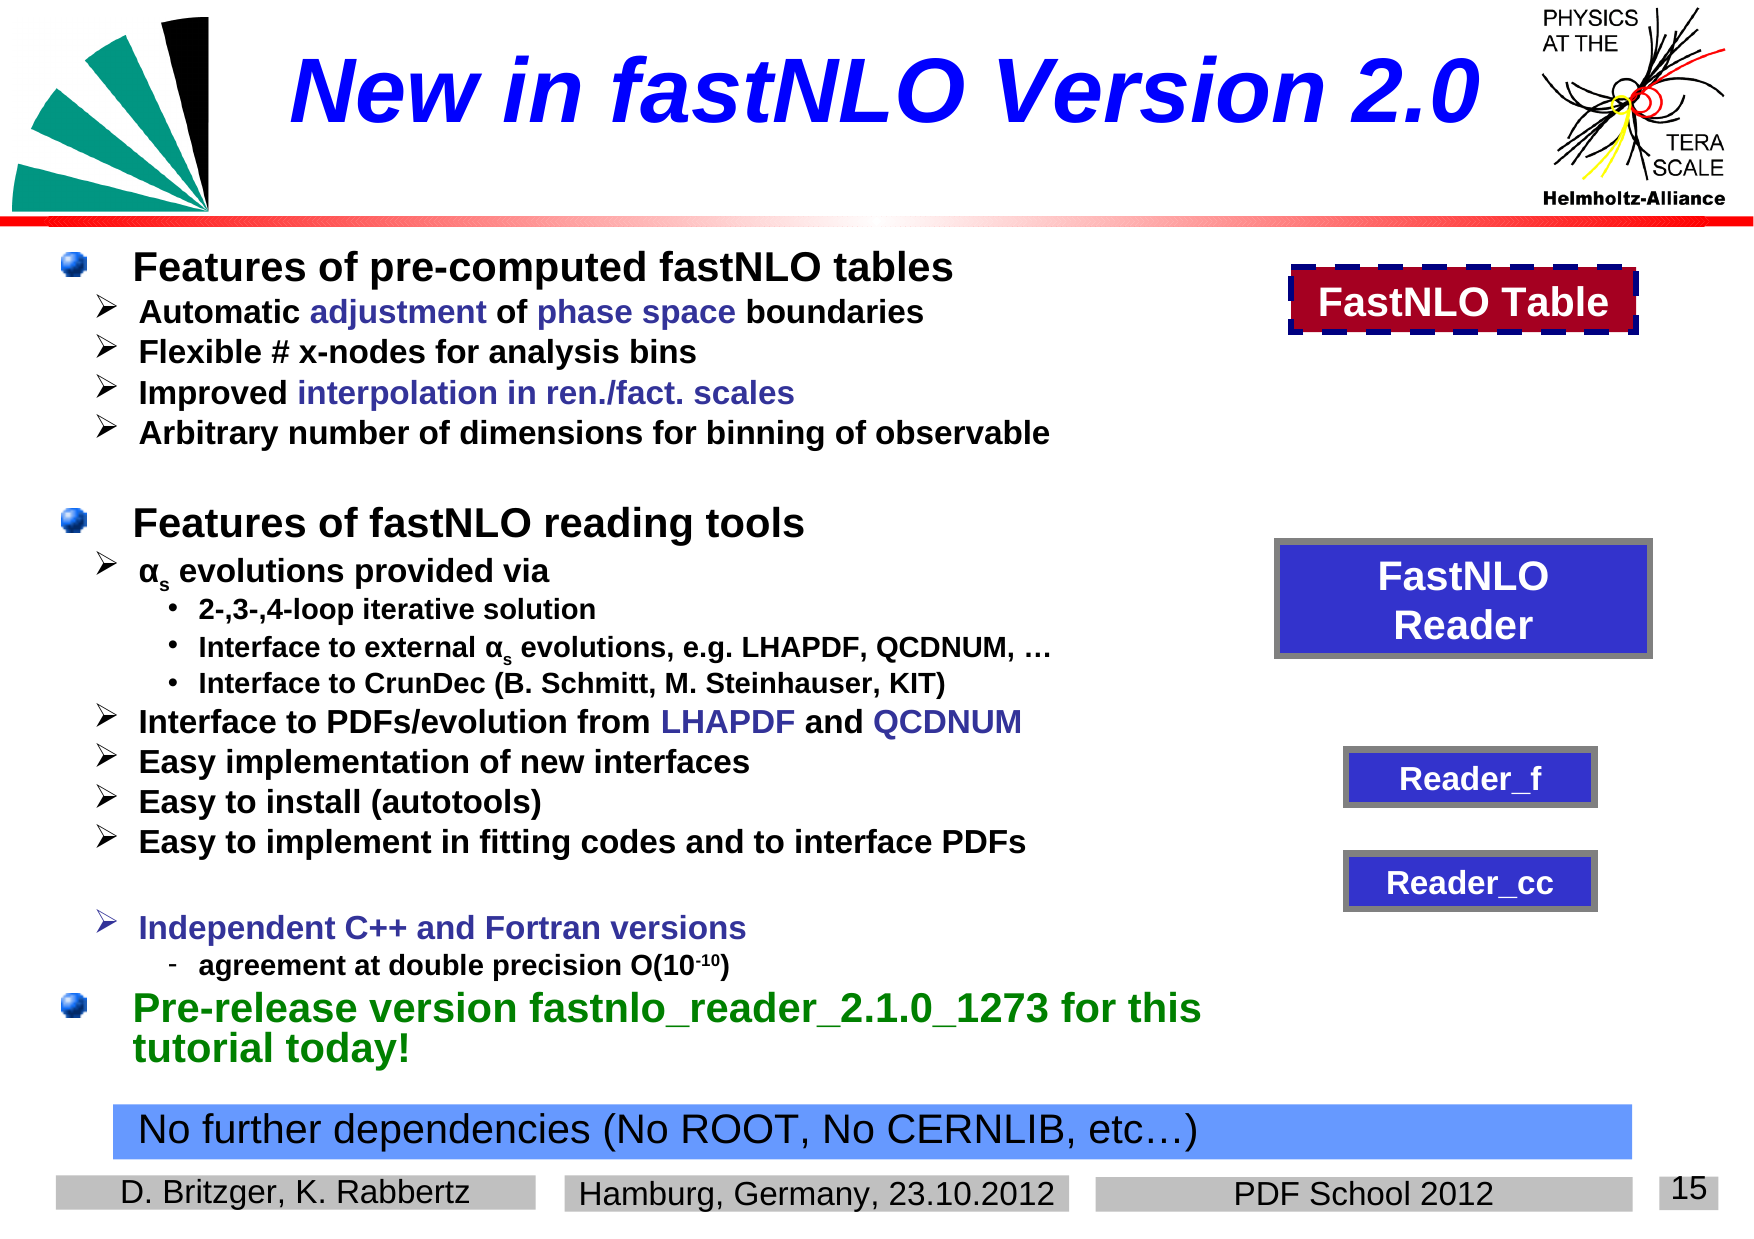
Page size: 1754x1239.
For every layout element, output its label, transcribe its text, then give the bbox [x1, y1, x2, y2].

list Features of pre-computed fastNLO tables Automatic adjustment of phase space boundaries Flexible # x-nodes for analysis bins Improved interpolation in ren./fact. scales Arbitrary number of dimensions for binning of observable Features of fastNLO reading tools αs evolutions provided via 2-,3-,4-loop iterative solution Interface to external αs evolutions, e.g. LHAPDF, QCDNUM, … Interface to CrunDec (B. Schmitt, M. Steinhauser, KIT) Interface to PDFs/evolution from LHAPDF and QCDNUM Easy implementation of new interfaces Easy to install (autotools) Easy to implement in fitting codes and to interface PDFs Independent C++ and Fortran versions agreement at double precision O(10-10) Pre-release version fastnlo_reader_2.1.0_1273 for this tutorial today! [35, 242, 1265, 1086]
text_box Reader_f [1346, 749, 1595, 805]
text_box FastNLO Reader [1276, 541, 1650, 656]
title New in fastNLO Version 2.0 [89, 7, 1623, 164]
text_box Reader_cc [1346, 853, 1595, 909]
picture [12, 17, 209, 214]
text_box No further dependencies (No ROOT, No CERNLIB, etc…) [113, 1104, 1633, 1160]
text_box FastNLO Table [1291, 267, 1637, 333]
picture [1524, 0, 1742, 216]
